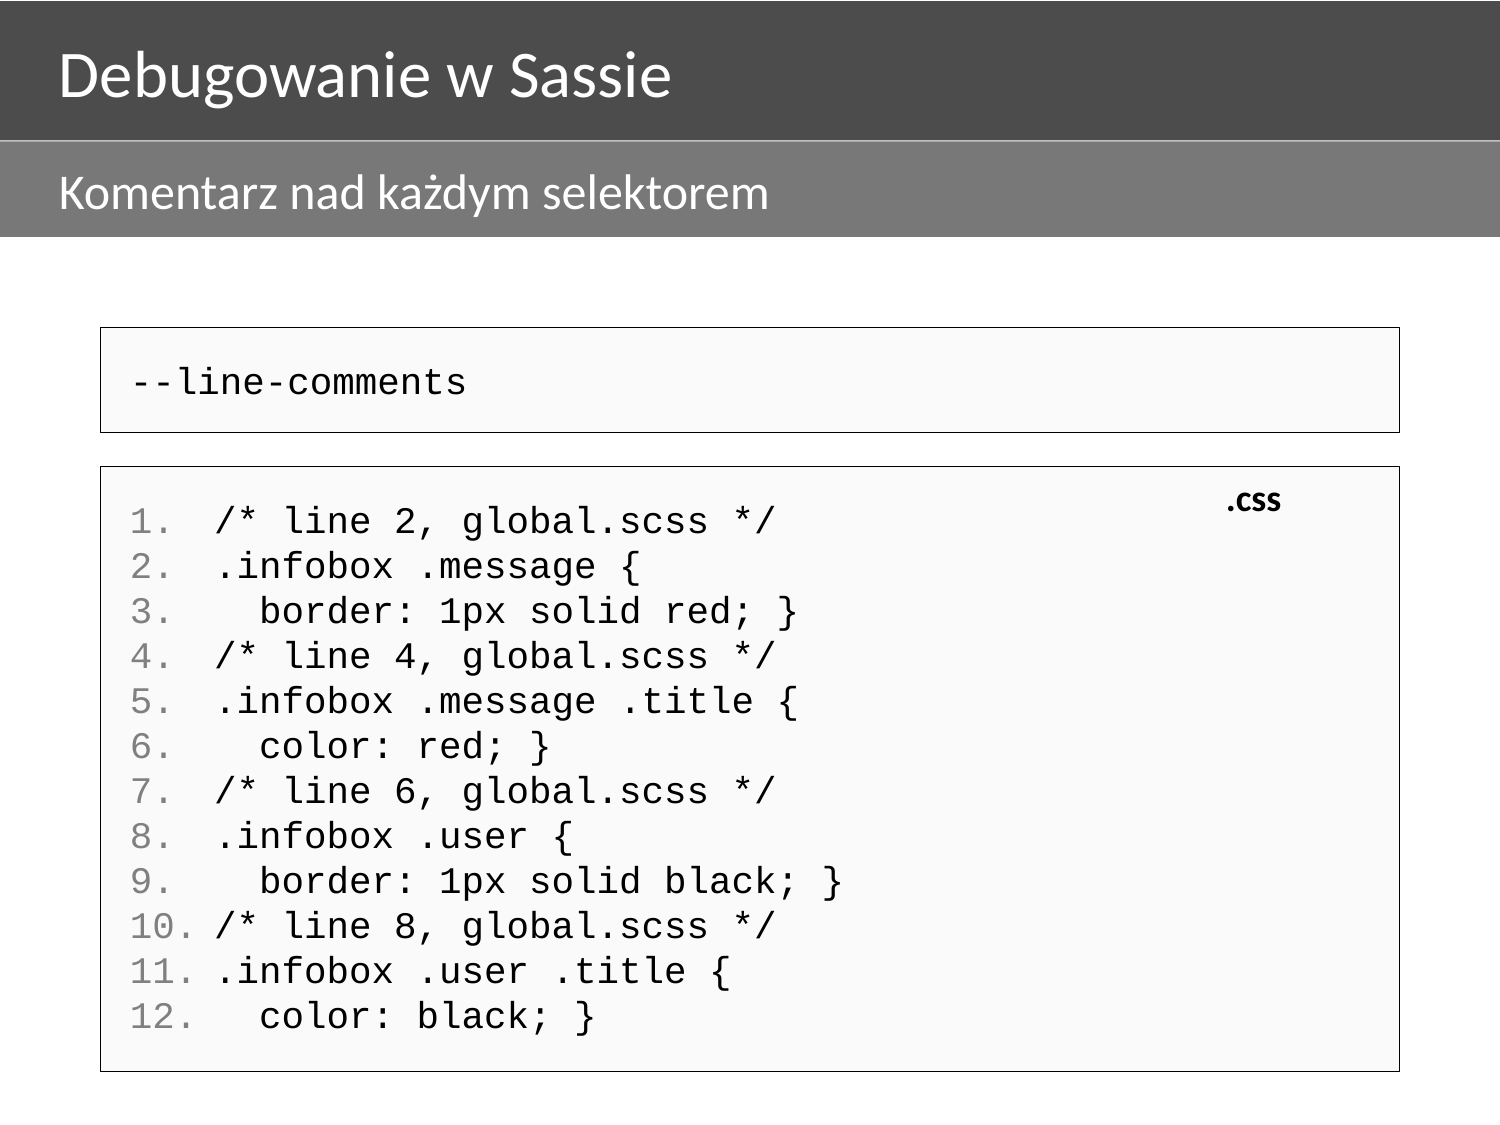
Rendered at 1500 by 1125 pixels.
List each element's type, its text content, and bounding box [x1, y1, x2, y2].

text_box Komentarz nad każdym selektorem [0, 141, 1500, 237]
text_box /* line 2, global.scss */ .infobox .message { border: 1px solid red; } /* line 4, global.scss */ .infobox .message .title { color: red; } /* line 6, global.scss */ .infobox .user { border: 1px solid black; } /* line 8, global.scss */ .infobox .user .title { color: black; } [100, 466, 1400, 1072]
text_box .css [1210, 466, 1400, 528]
text_box --line-comments [100, 327, 1400, 433]
text_box Debugowanie w Sassie [0, 1, 1500, 140]
